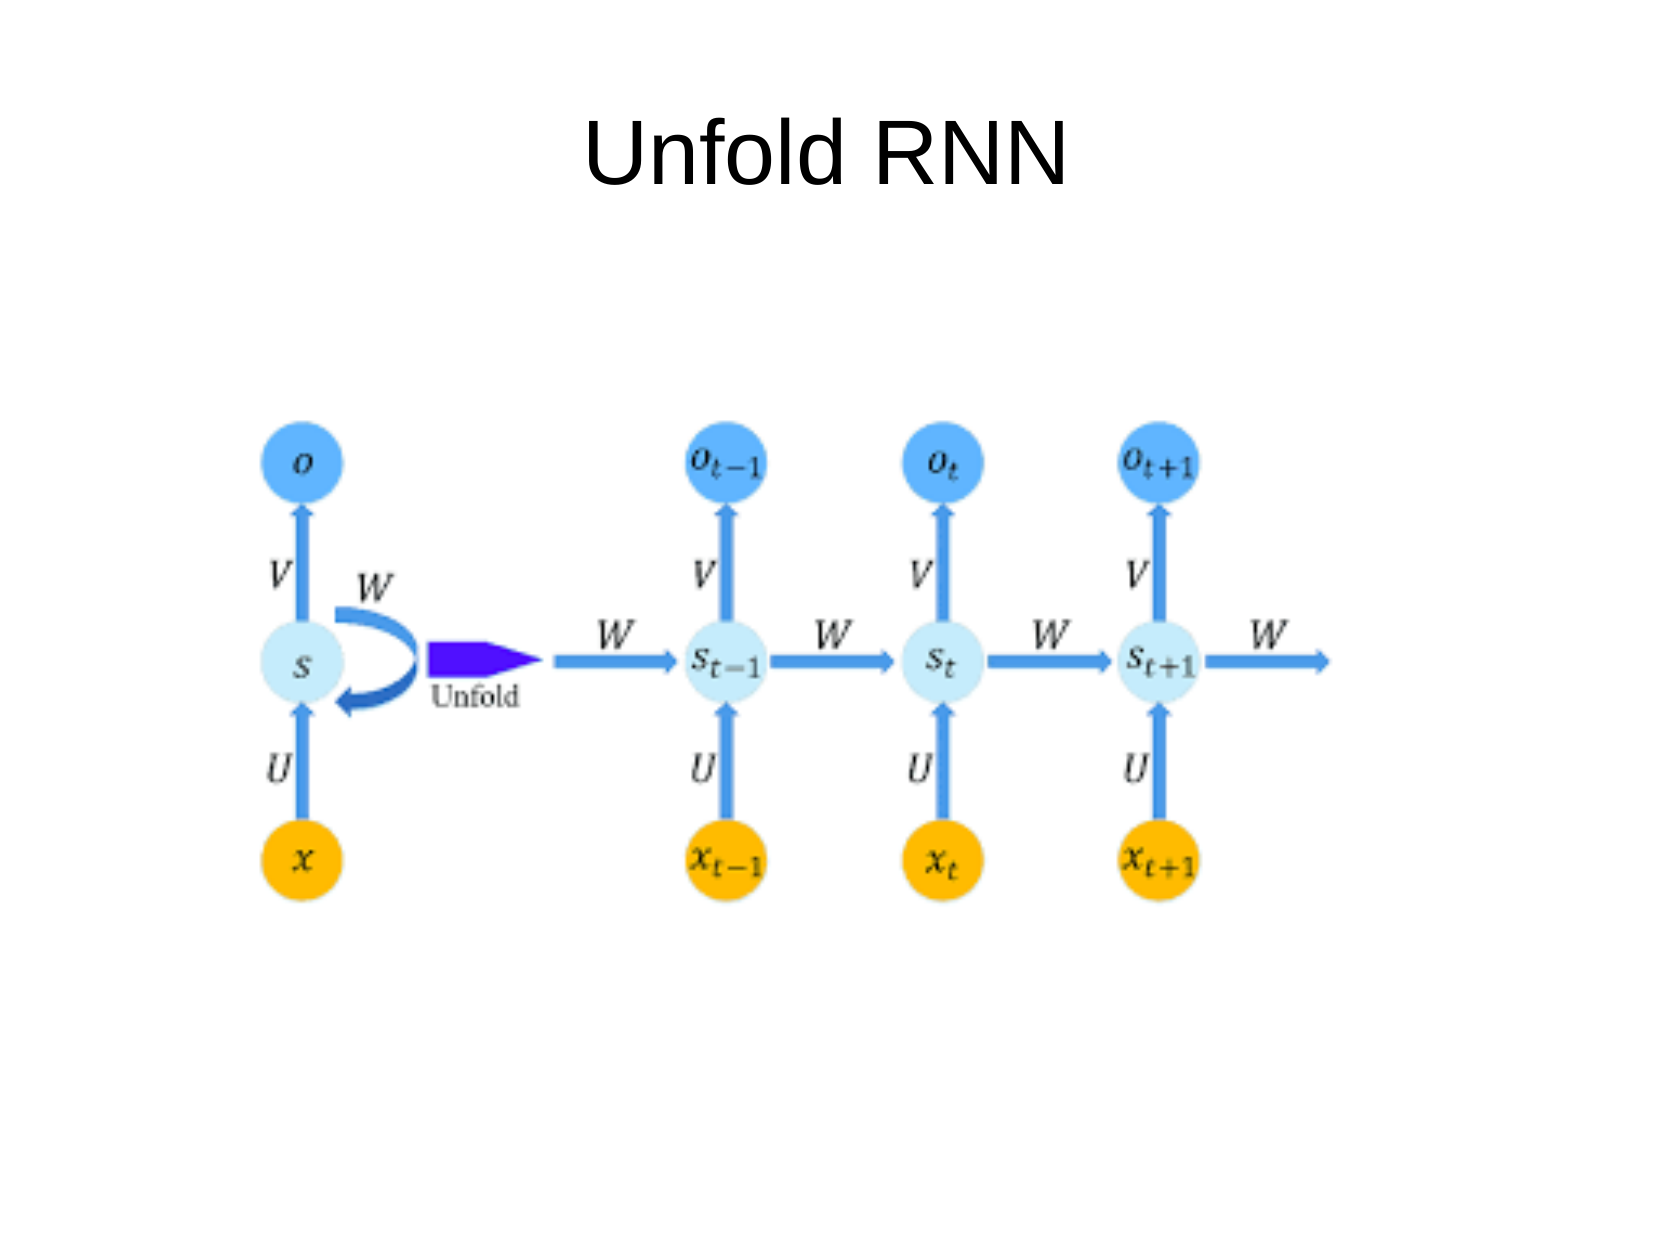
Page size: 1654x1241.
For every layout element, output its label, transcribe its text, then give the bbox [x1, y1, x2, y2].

title Unfold RNN [82, 49, 1571, 257]
picture [255, 419, 1336, 910]
